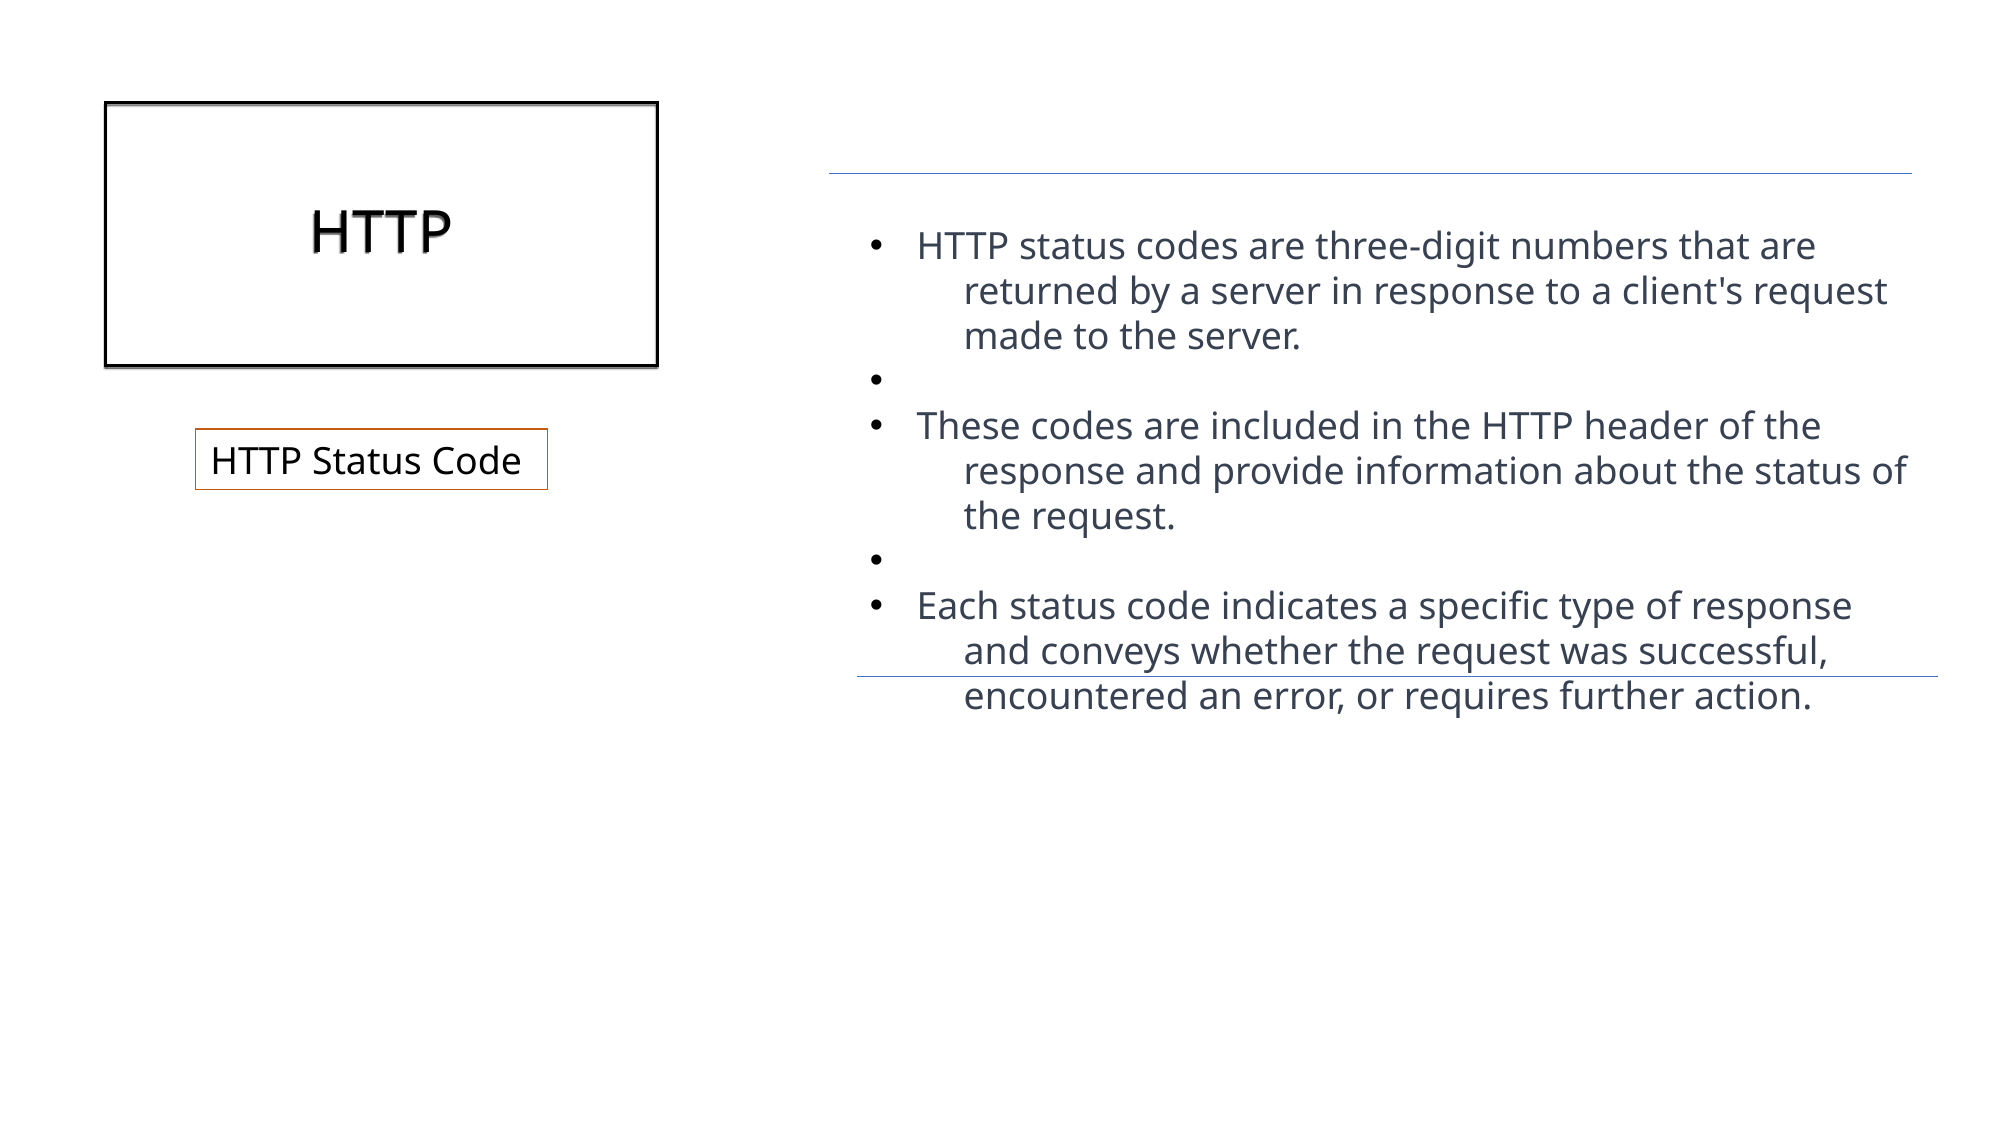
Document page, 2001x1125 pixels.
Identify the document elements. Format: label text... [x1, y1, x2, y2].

title HTTP [105, 102, 658, 366]
text_box HTTP Status Code [195, 429, 547, 489]
text_box HTTP status codes are three-digit numbers that are returned by a server in response to a client's request made to the server. These codes are included in the HTTP header of the response and provide information about the status of the request. Each status code indicates a specific type of response and conveys whether the request was successful, encountered an error, or requires further action. [854, 214, 1938, 639]
